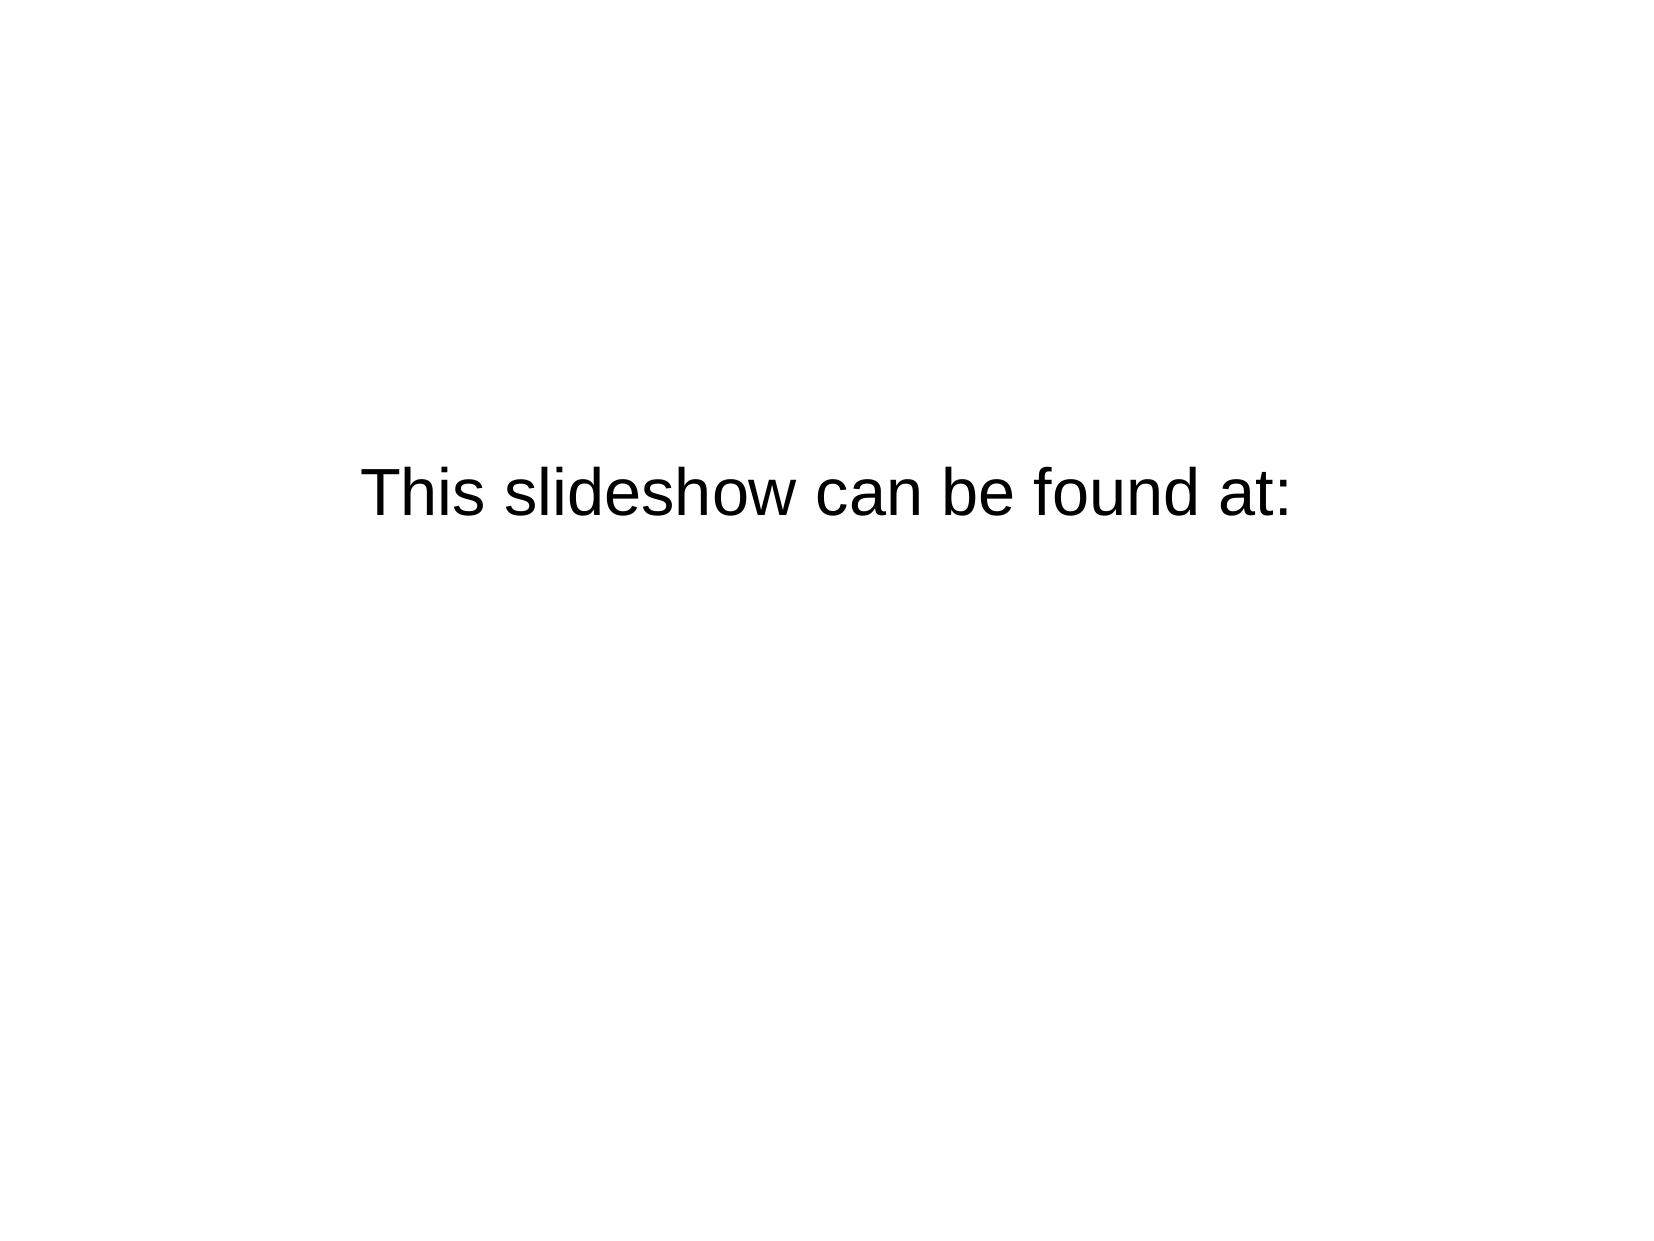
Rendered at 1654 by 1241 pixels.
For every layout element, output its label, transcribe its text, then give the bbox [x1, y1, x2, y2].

subtitle This slideshow can be found at: [82, 49, 1571, 1010]
